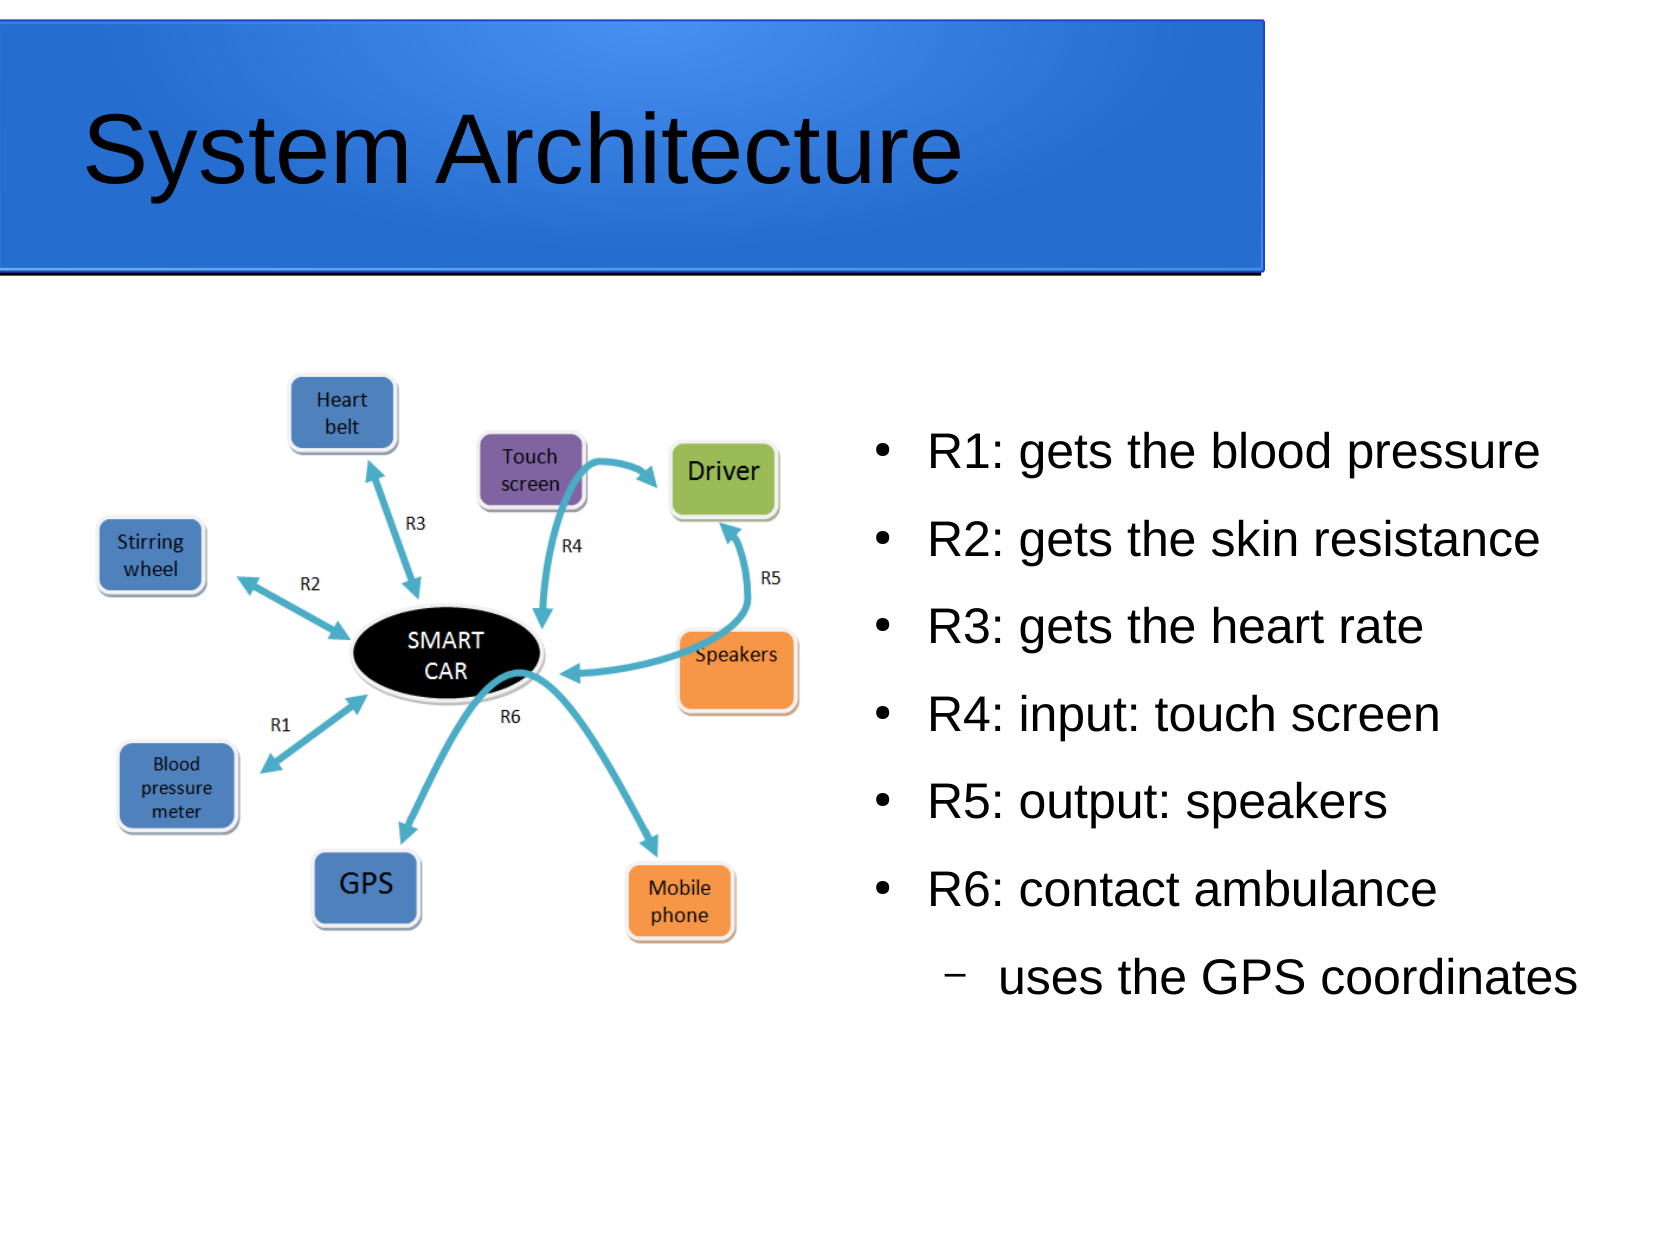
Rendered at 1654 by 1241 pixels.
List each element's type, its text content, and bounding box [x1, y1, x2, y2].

picture [82, 364, 809, 953]
list R1: gets the blood pressure R2: gets the skin resistance R3: gets the heart rate R4: input: touch screen R5: output: speakers R6: contact ambulance uses the GPS coordinates [856, 354, 1583, 1074]
title System Architecture [82, 47, 1235, 252]
